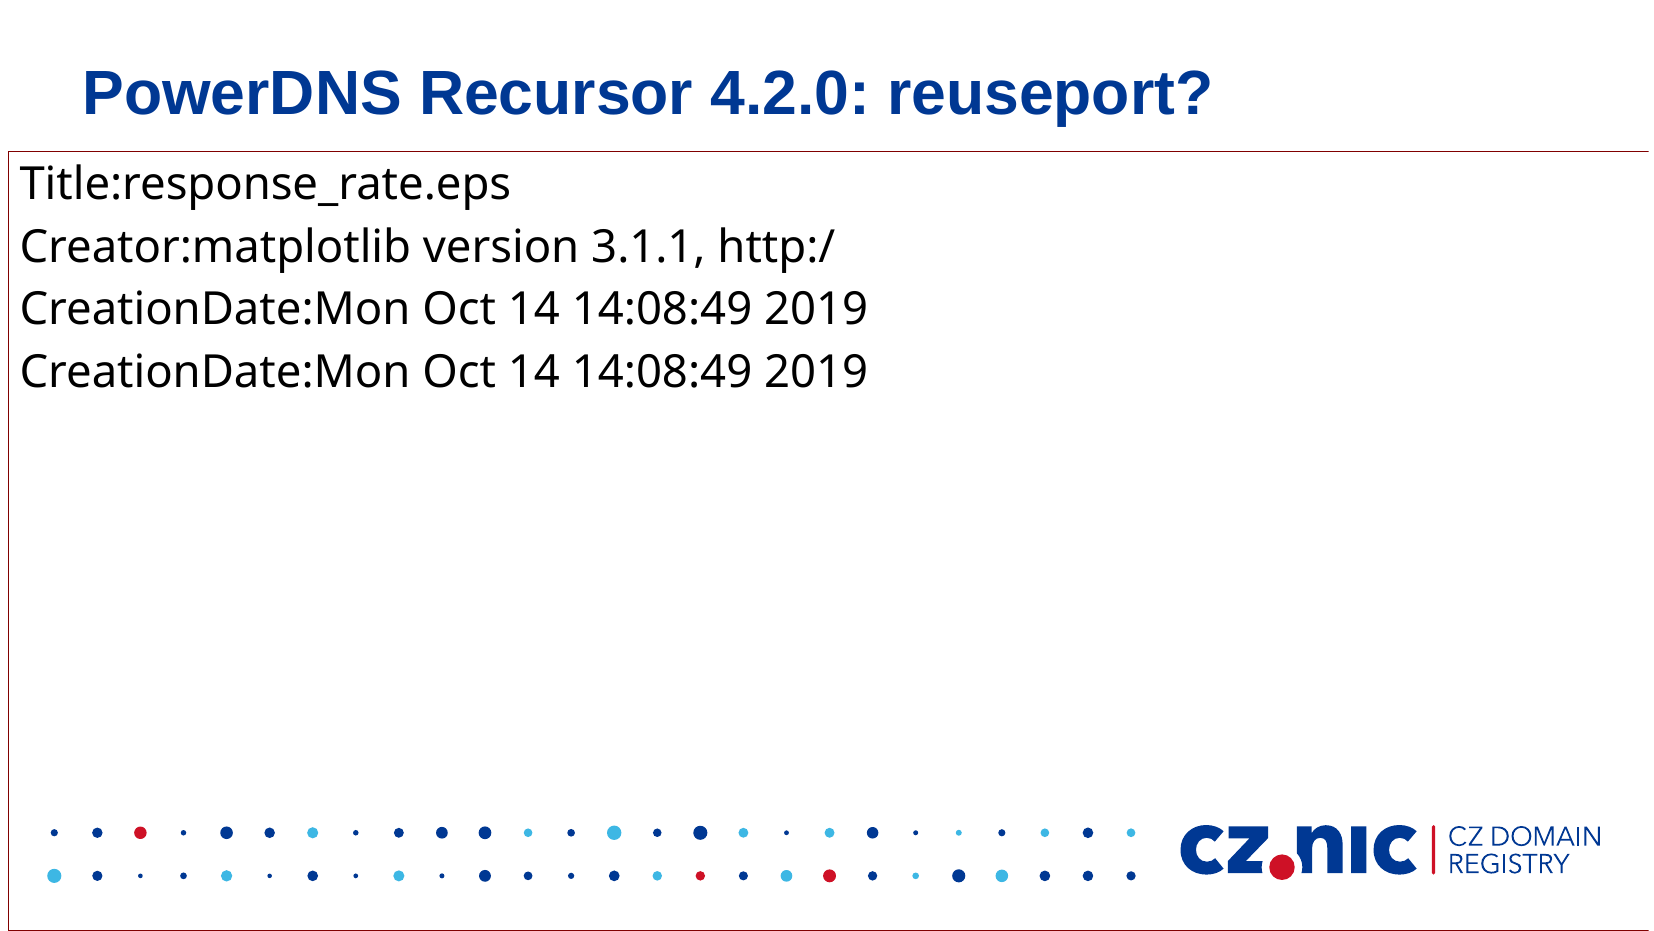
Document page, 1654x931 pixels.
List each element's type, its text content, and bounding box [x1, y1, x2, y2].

picture [4, 147, 1649, 931]
title PowerDNS Recursor 4.2.0: reuseport? [82, 53, 1571, 133]
